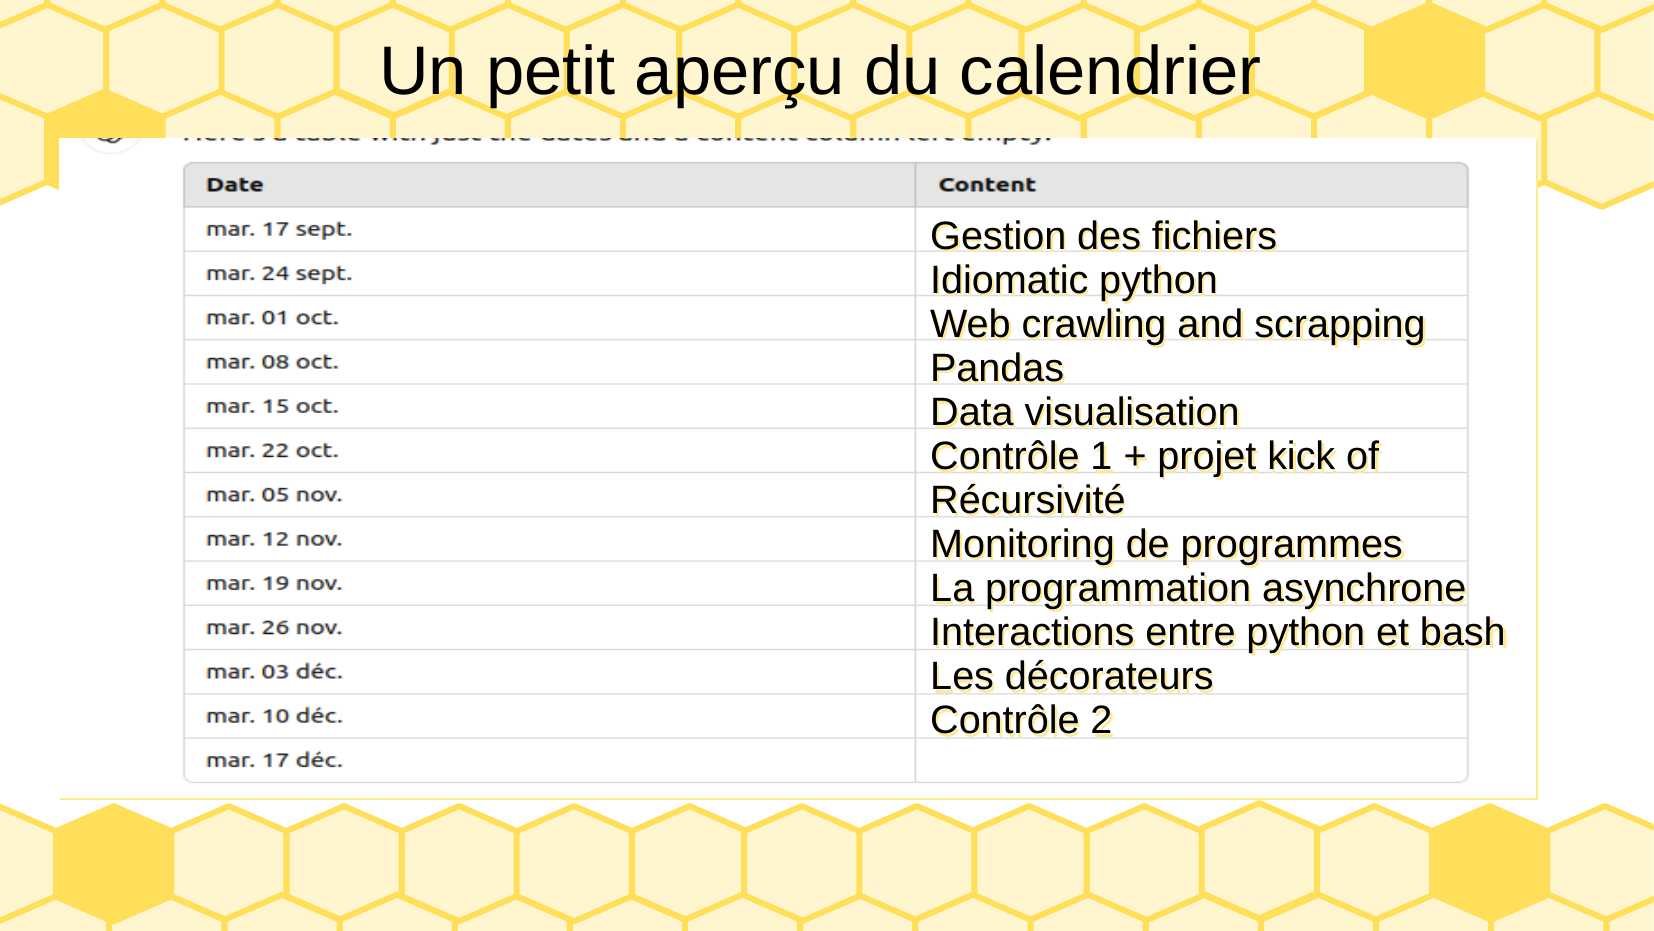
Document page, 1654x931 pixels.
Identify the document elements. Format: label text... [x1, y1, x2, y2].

picture [59, 138, 1536, 798]
text_box Gestion des fichiers Idiomatic python Web crawling and scrapping Pandas Data visualisation Contrôle 1 + projet kick of Récursivité Monitoring de programmes La programmation asynchrone Interactions entre python et bash Les décorateurs Contrôle 2 [915, 206, 1654, 857]
title Un petit aperçu du calendrier [76, 0, 1565, 171]
